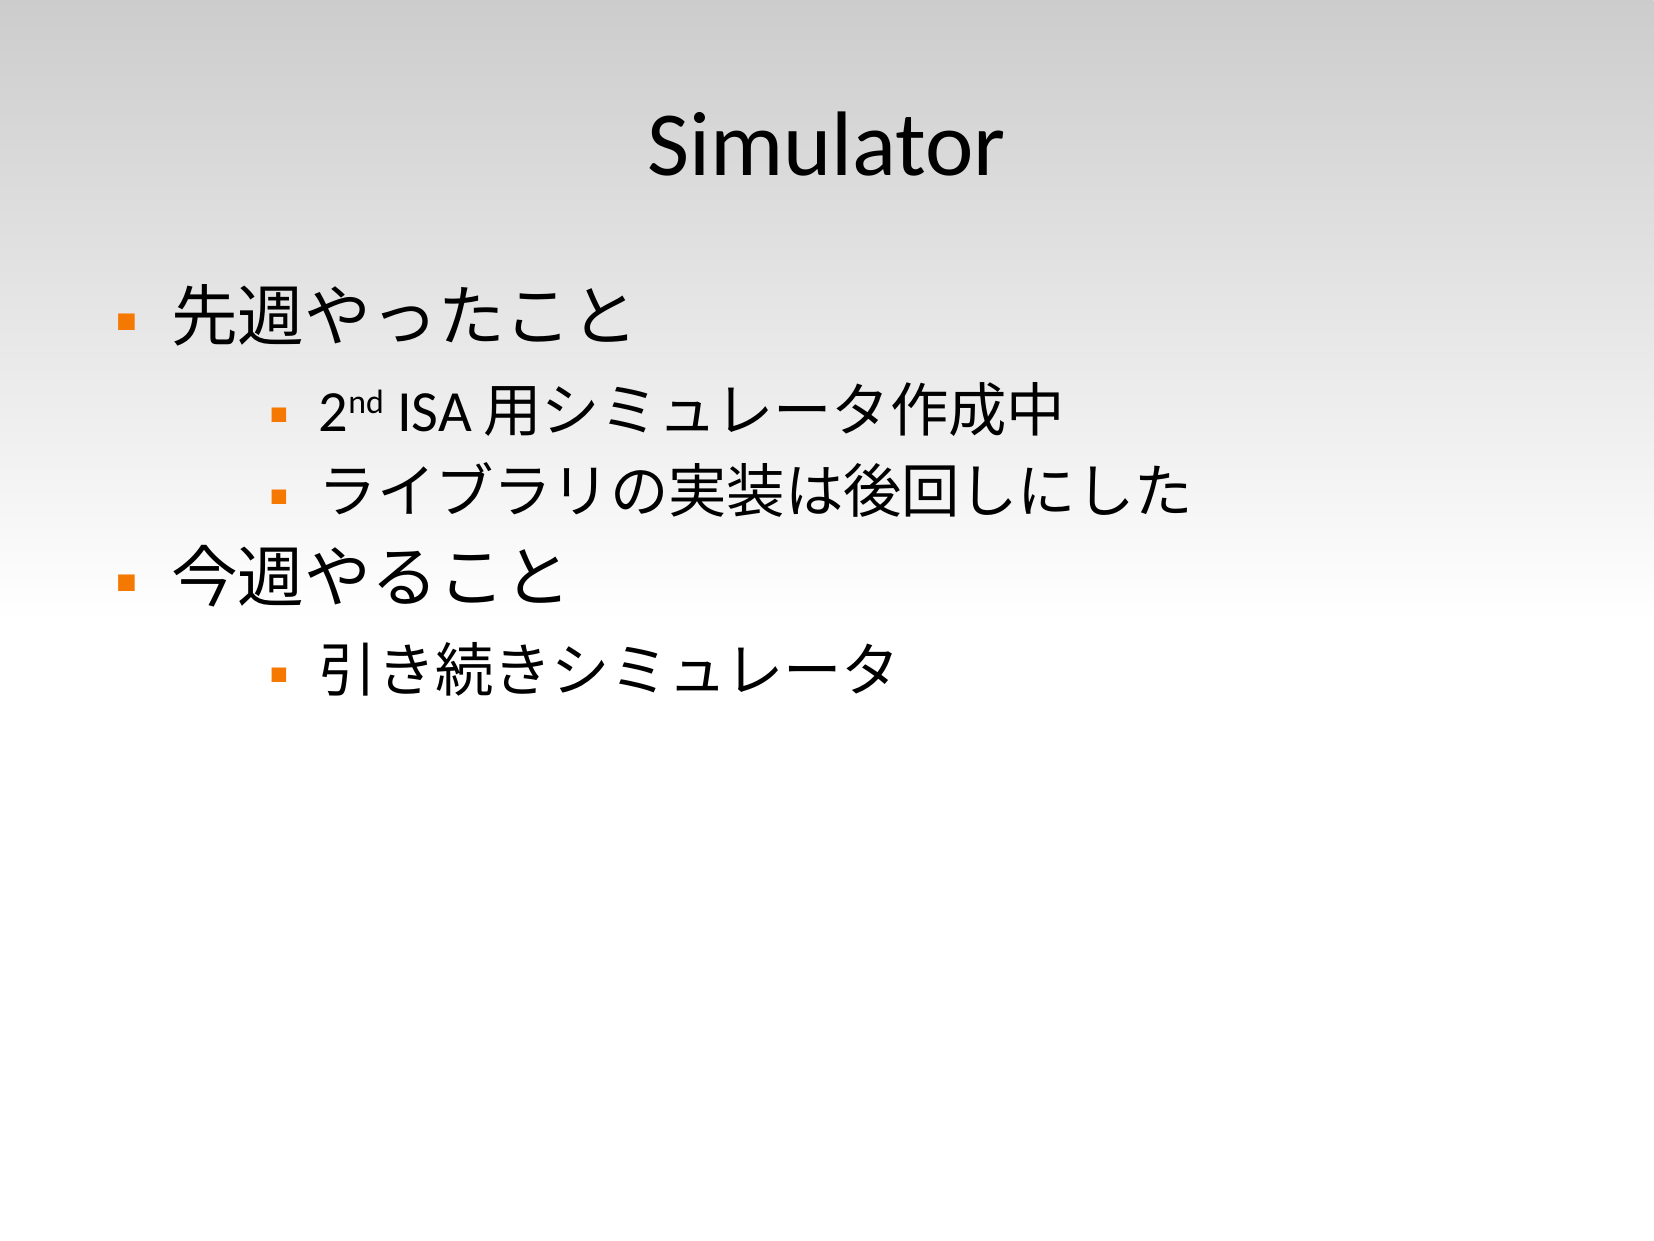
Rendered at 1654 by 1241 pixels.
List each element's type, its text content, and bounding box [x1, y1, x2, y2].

list 先週やったこと 2nd ISA用シミュレータ作成中 ライブラリの実装は後回しにした 今週やること 引き続きシミュレータ [82, 290, 1571, 1109]
title Simulator [82, 49, 1571, 257]
